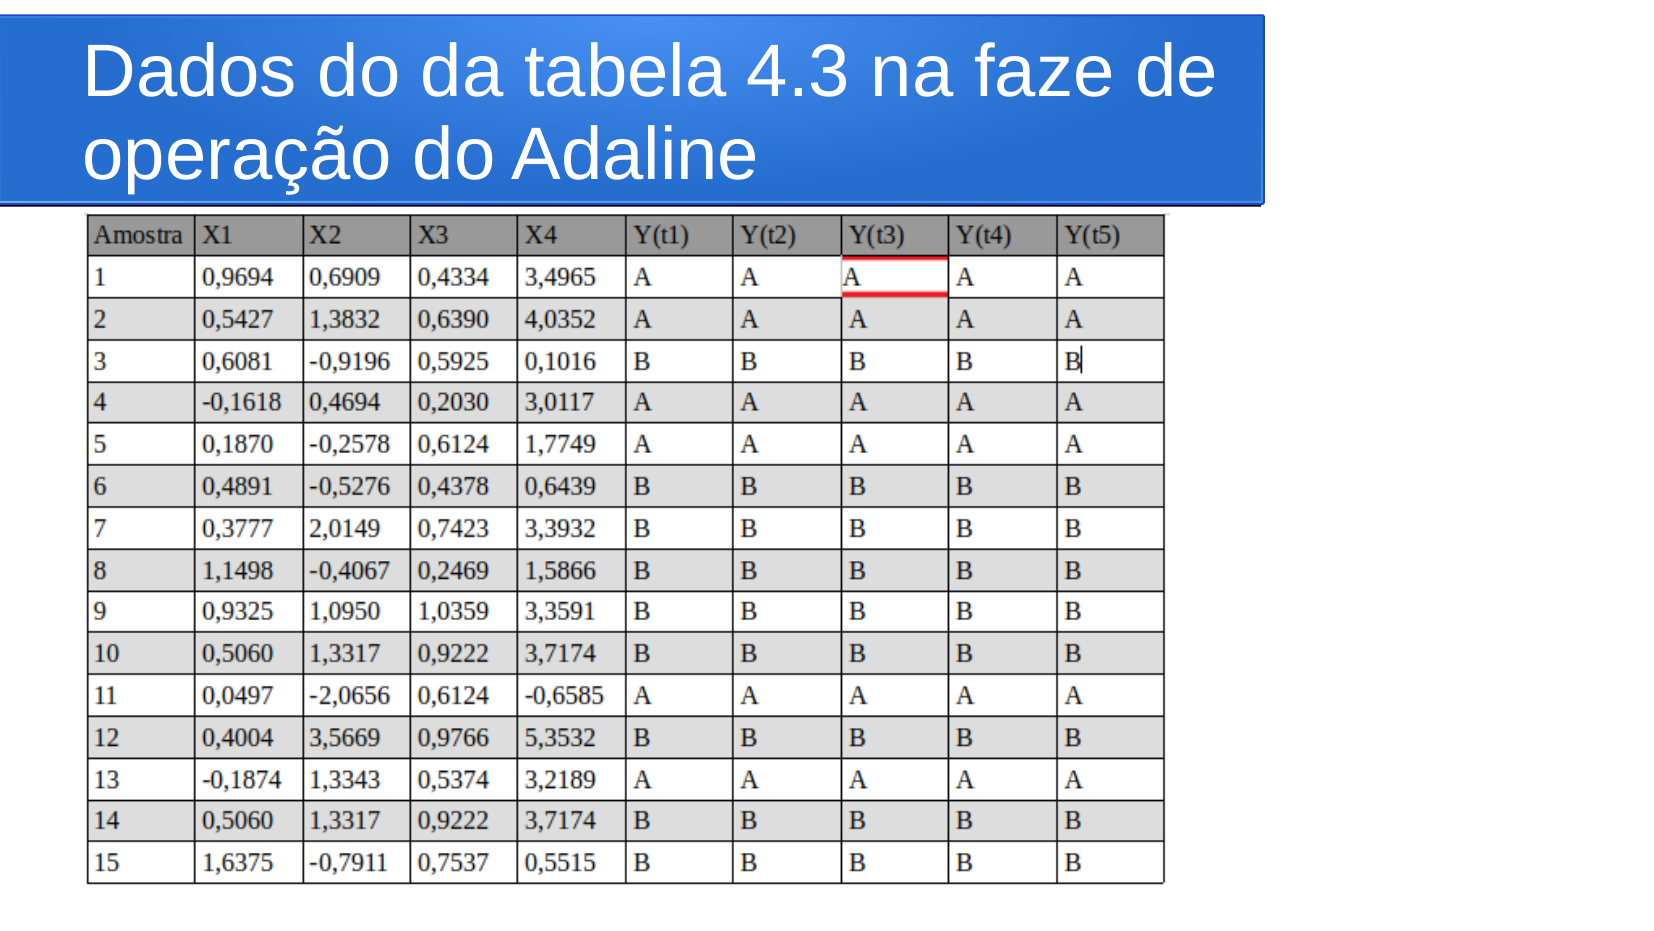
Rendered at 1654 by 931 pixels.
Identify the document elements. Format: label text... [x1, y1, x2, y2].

picture [84, 213, 1170, 886]
title Dados do da tabela 4.3 na faze de operação do Adaline [82, 29, 1235, 196]
